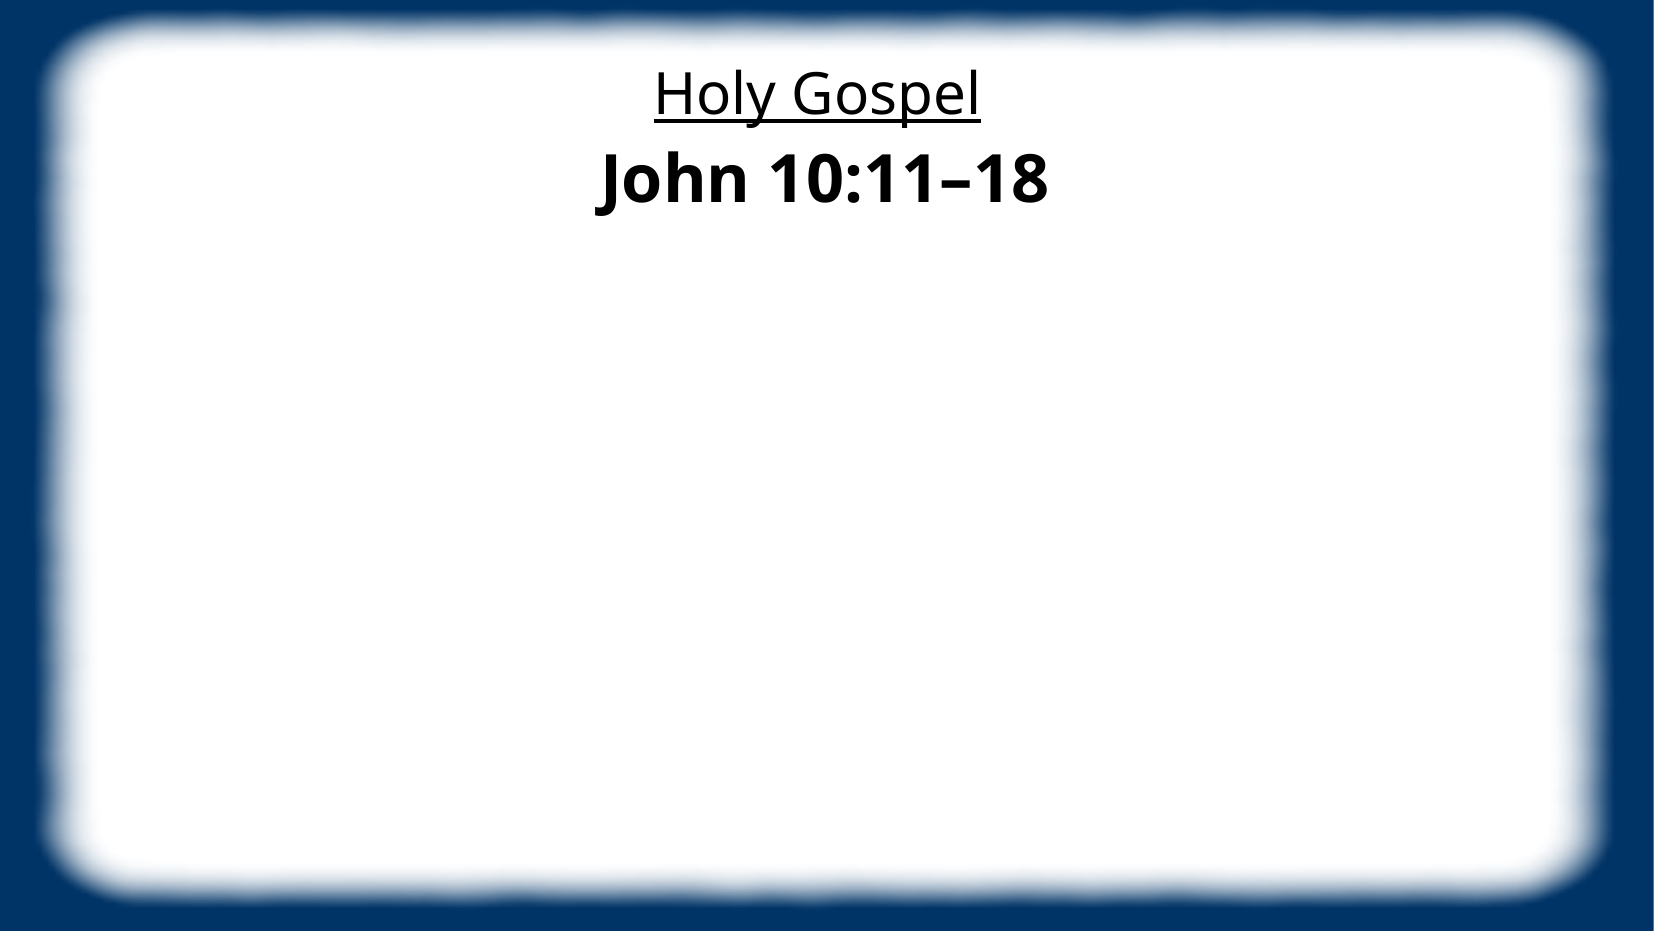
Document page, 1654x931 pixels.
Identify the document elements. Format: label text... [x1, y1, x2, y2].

picture [0, 0, 1654, 931]
text_box Holy Gospel John 10:11–18 [105, 45, 1546, 226]
